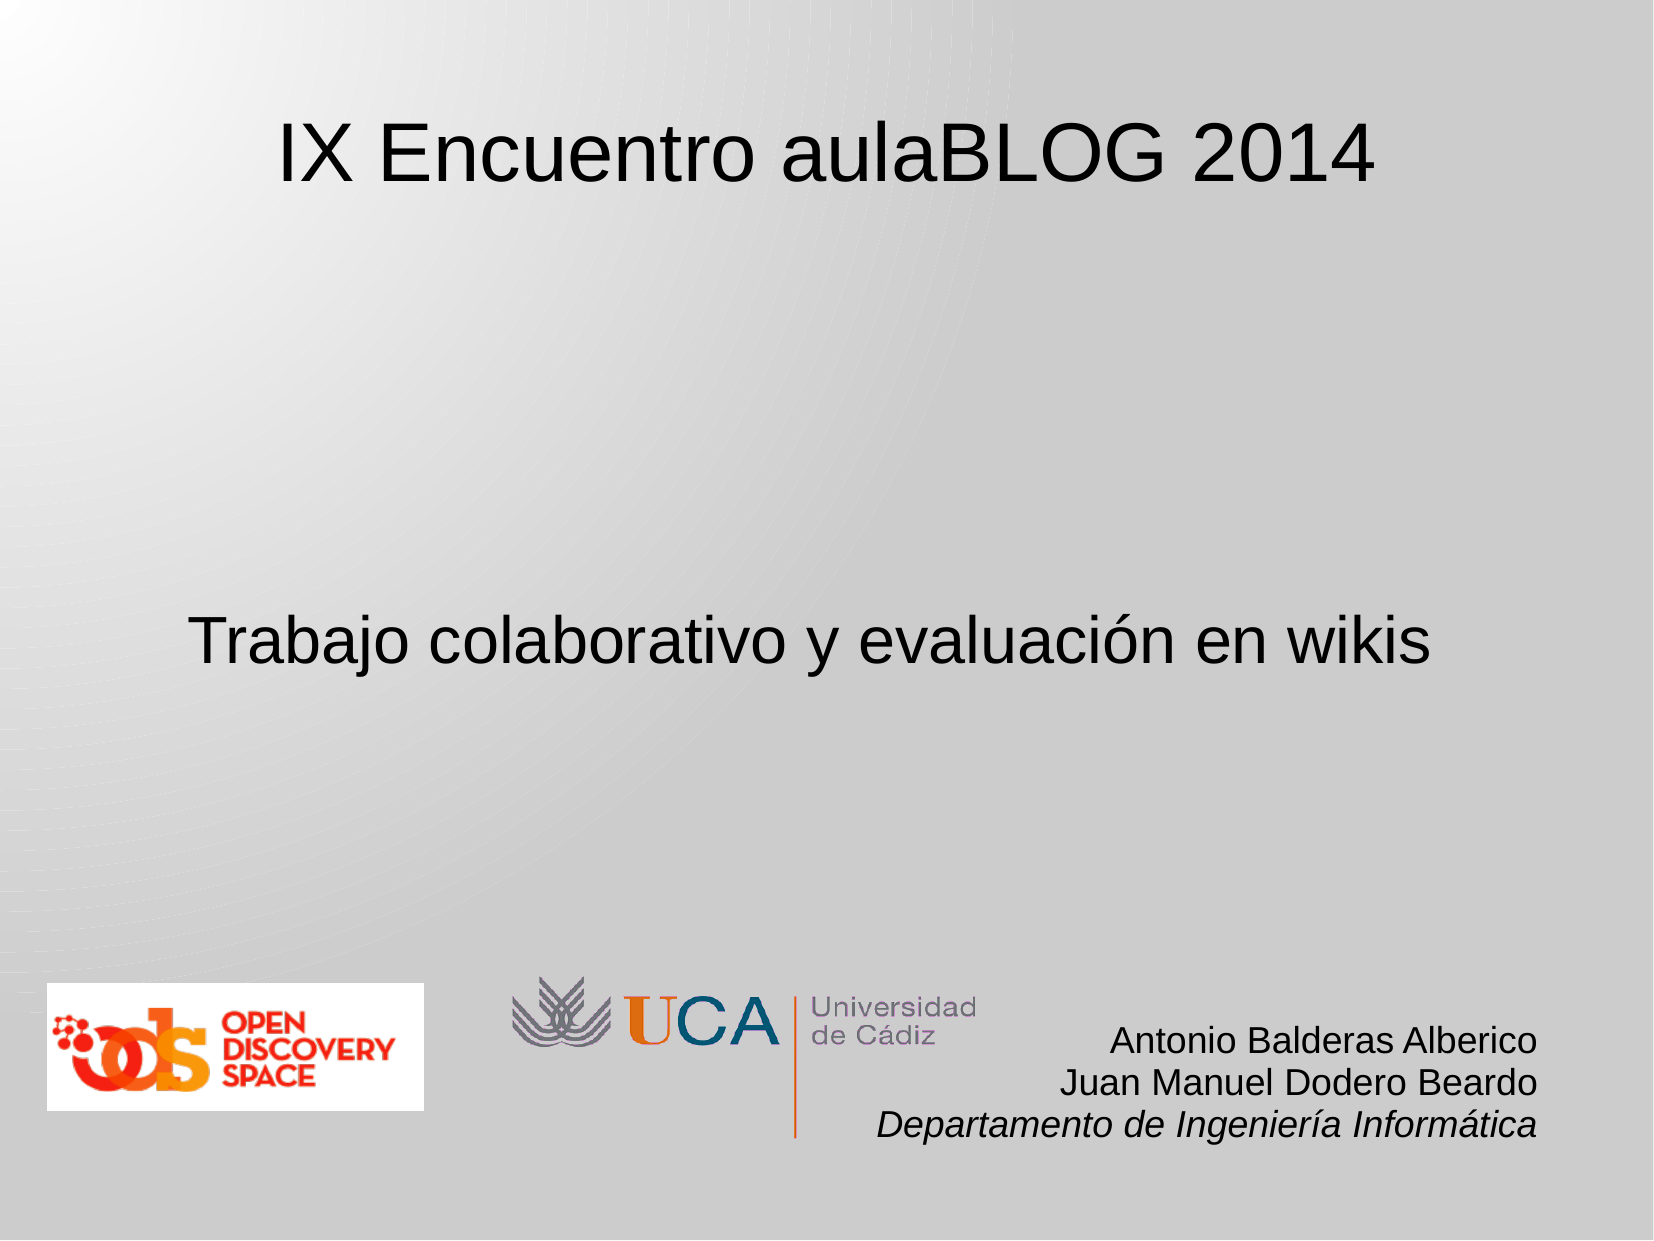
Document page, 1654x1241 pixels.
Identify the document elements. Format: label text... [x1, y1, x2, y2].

picture [47, 983, 424, 1111]
title IX Encuentro aulaBLOG 2014 [82, 49, 1571, 257]
picture [507, 968, 985, 1146]
subtitle Trabajo colaborativo y evaluación en wikis Antonio Balderas Alberico Juan Manuel Dodero Beardo Departamento de Ingeniería Informática [82, 154, 1538, 1146]
